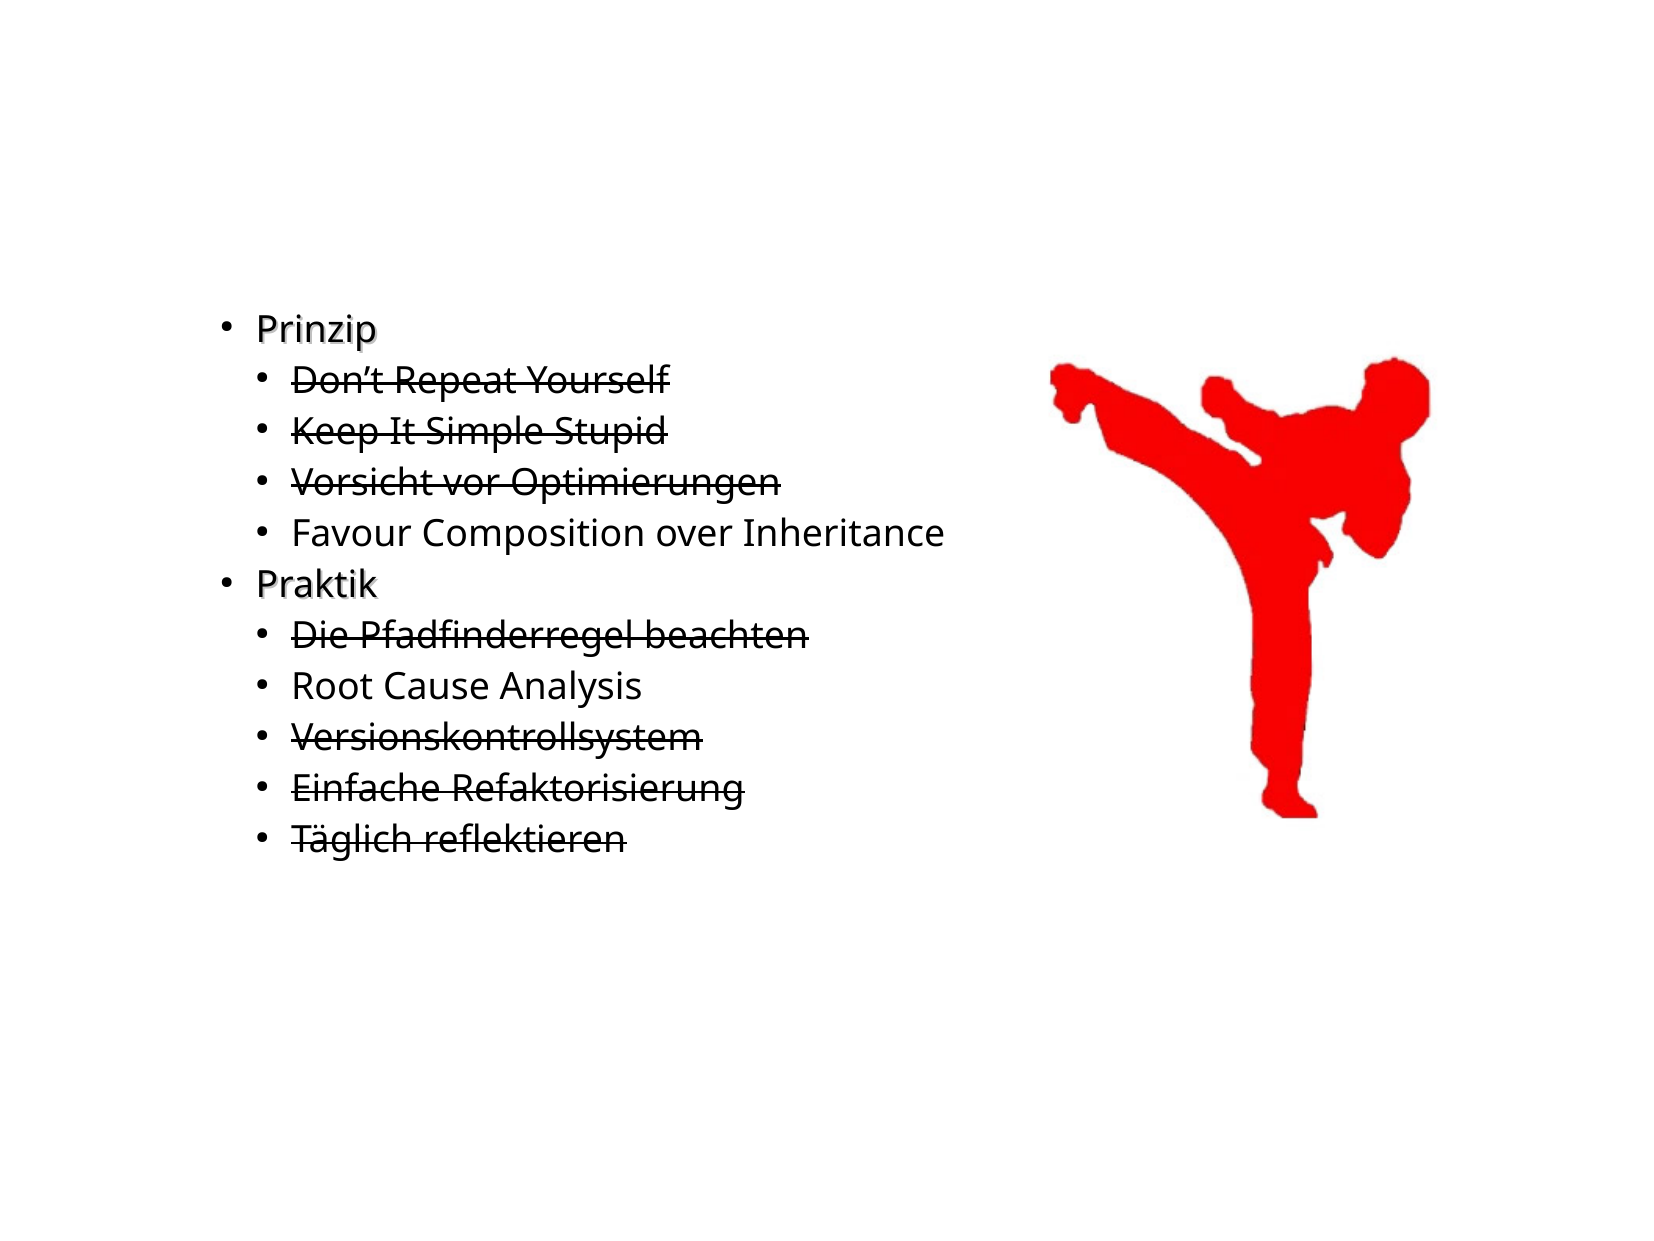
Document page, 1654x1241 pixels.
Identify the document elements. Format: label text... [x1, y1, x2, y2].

picture [1024, 330, 1459, 845]
text_box Prinzip Don’t Repeat Yourself Keep It Simple Stupid Vorsicht vor Optimierungen Favour Composition over Inheritance Praktik Die Pfadfinderregel beachten Root Cause Analysis Versionskontrollsystem Einfache Refaktorisierung Täglich reflektieren [205, 295, 1241, 831]
